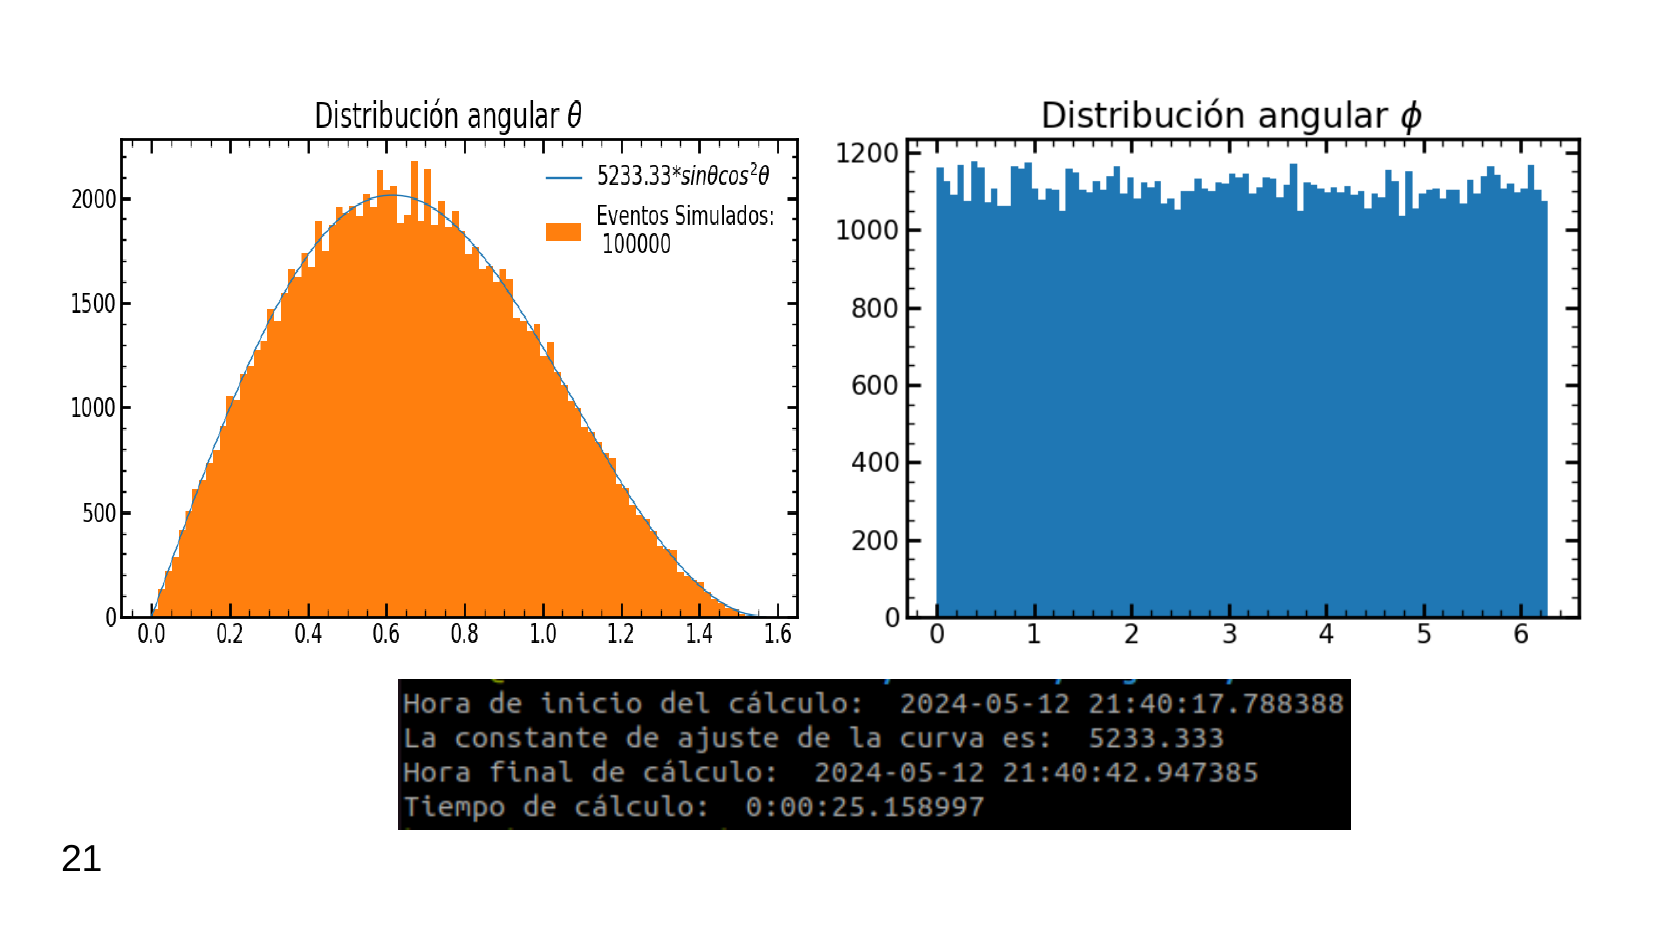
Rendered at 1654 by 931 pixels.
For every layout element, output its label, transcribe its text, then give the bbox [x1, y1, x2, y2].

picture [69, 91, 813, 657]
picture [825, 93, 1590, 657]
picture [398, 679, 1351, 830]
text_box <number> [46, 829, 676, 901]
